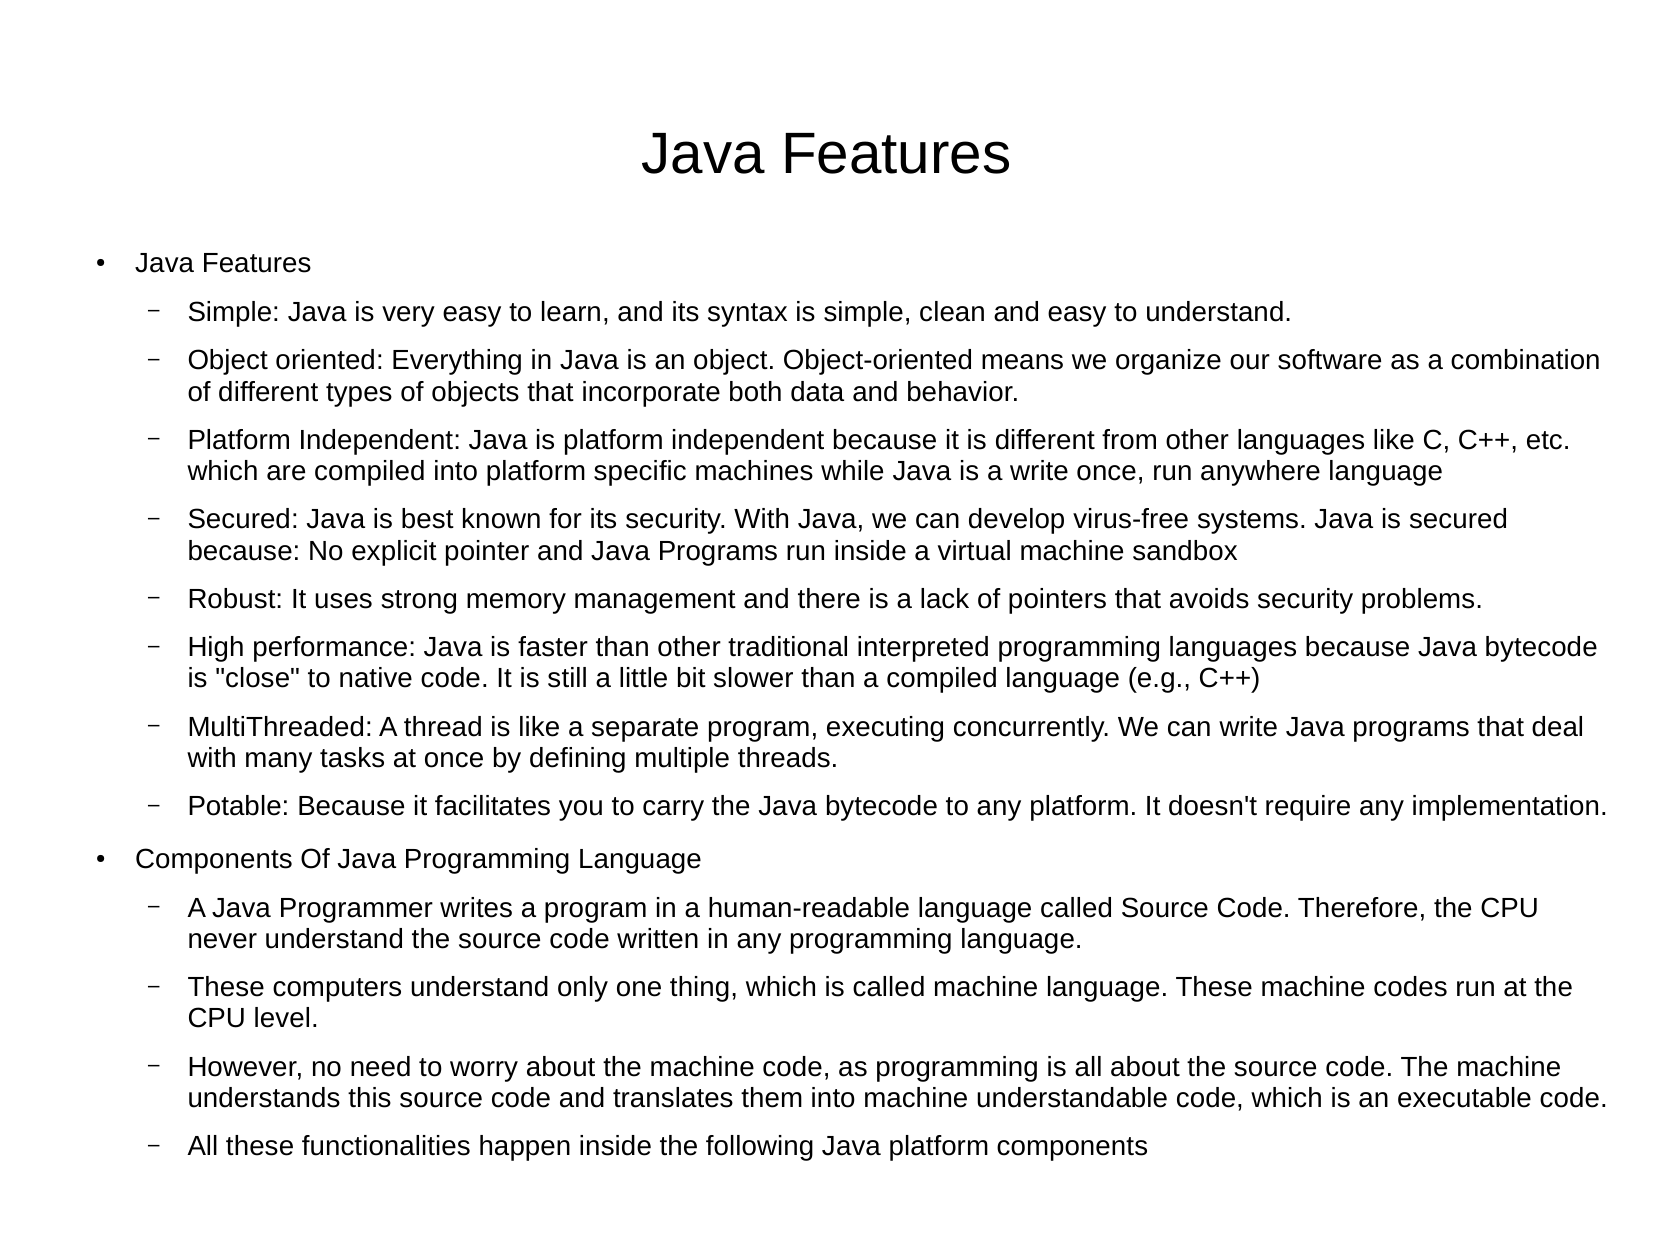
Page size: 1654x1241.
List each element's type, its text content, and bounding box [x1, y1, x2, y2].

title Java Features [82, 49, 1571, 248]
list Java Features Simple: Java is very easy to learn, and its syntax is simple, clean and easy to understand. Object oriented: Everything in Java is an object. Object-oriented means we organize our software as a combination of different types of objects that incorporate both data and behavior. Platform Independent: Java is platform independent because it is different from other languages like C, C++, etc. which are compiled into platform specific machines while Java is a write once, run anywhere language Secured: Java is best known for its security. With Java, we can develop virus-free systems. Java is secured because: No explicit pointer and Java Programs run inside a virtual machine sandbox Robust: It uses strong memory management and there is a lack of pointers that avoids security problems. High performance: Java is faster than other traditional interpreted programming languages because Java bytecode is "close" to native code. It is still a little bit slower than a compiled language (e.g., C++) MultiThreaded: A thread is like a separate program, executing concurrently. We can write Java programs that deal with many tasks at once by defining multiple threads. Potable: Because it facilitates you to carry the Java bytecode to any platform. It doesn't require any implementation. Components Of Java Programming Language A Java Programmer writes a program in a human-readable language called Source Code. Therefore, the CPU never understand the source code written in any programming language. These computers understand only one thing, which is called machine language. These machine codes run at the CPU level. However, no need to worry about the machine code, as programming is all about the source code. The machine understands this source code and translates them into machine understandable code, which is an executable code. All these functionalities happen inside the following Java platform components [82, 248, 1612, 1192]
